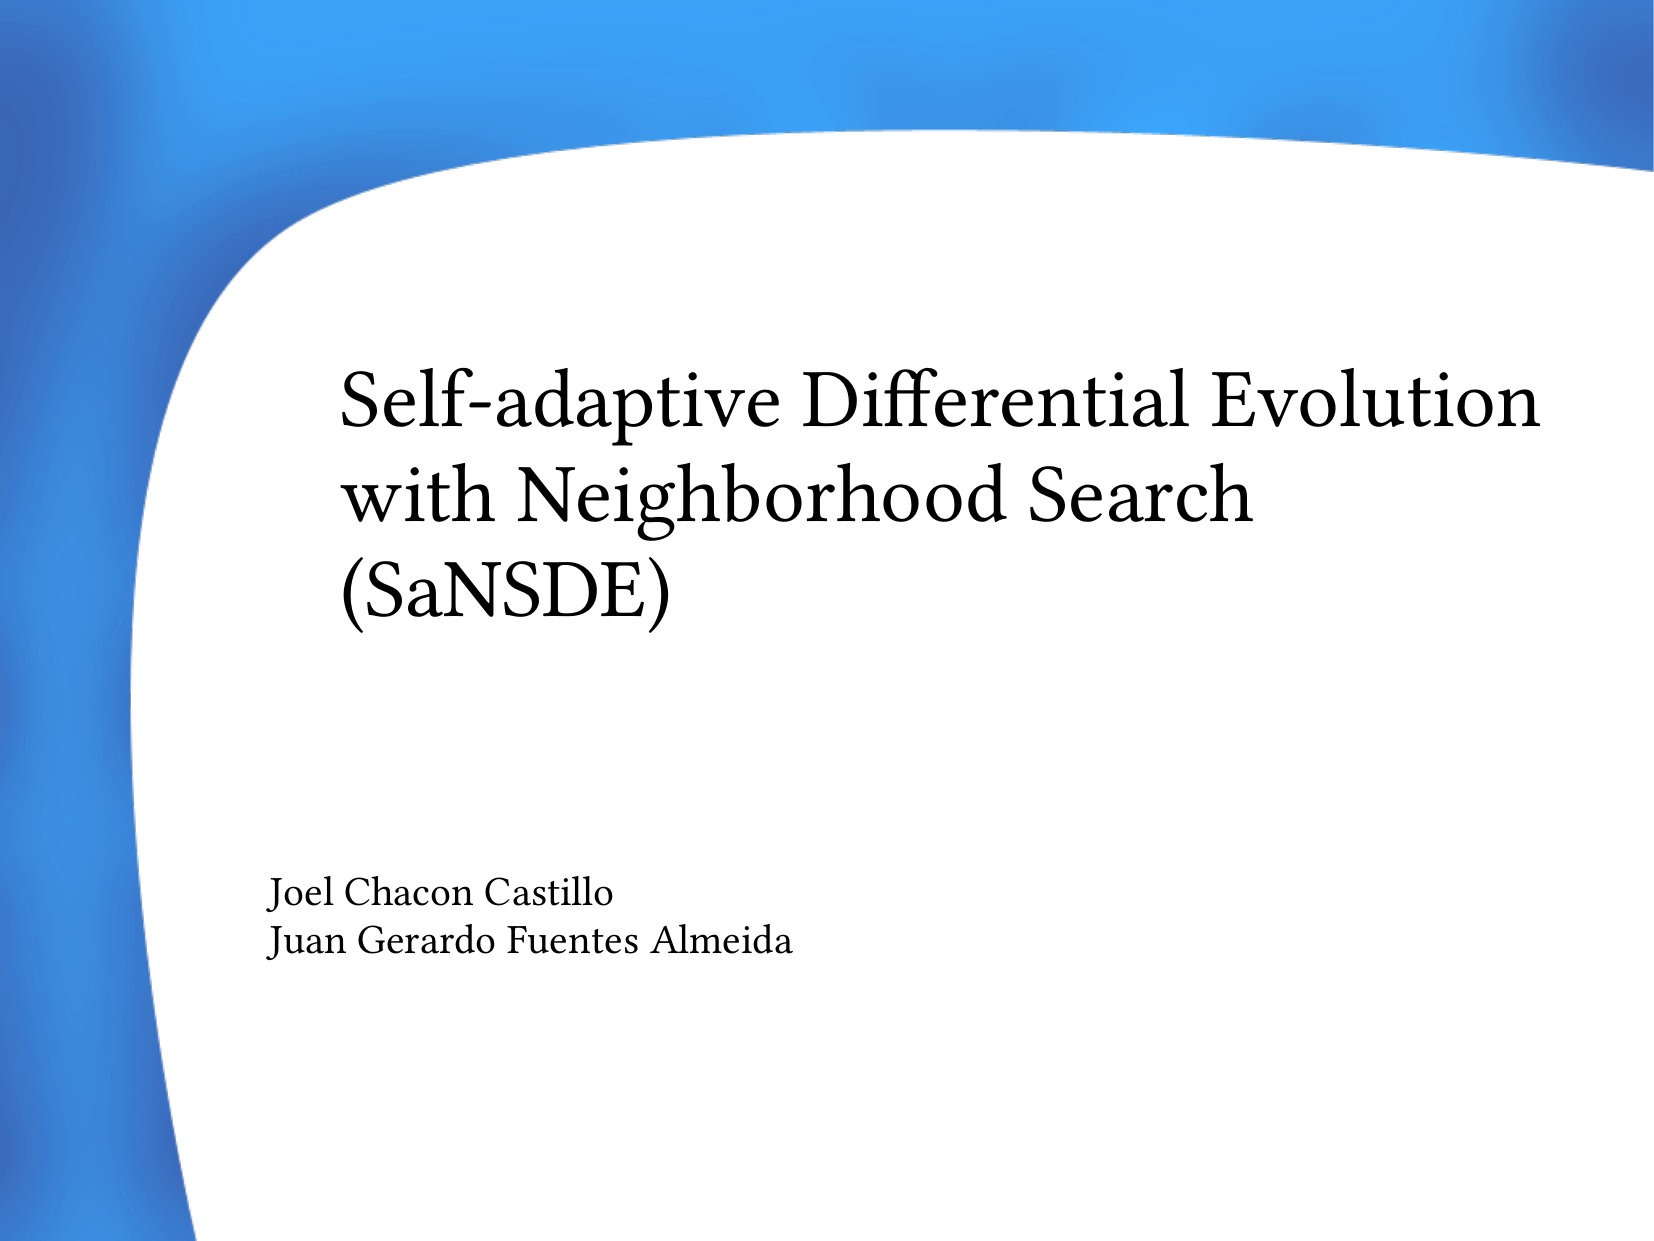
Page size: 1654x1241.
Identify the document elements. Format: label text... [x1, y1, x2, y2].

text_box Self-adaptive Differential Evolution with Neighborhood Search (SaNSDE) [326, 345, 1579, 645]
picture [0, 0, 1654, 1241]
text_box Joel Chacon Castillo Juan Gerardo Fuentes Almeida [255, 861, 809, 973]
